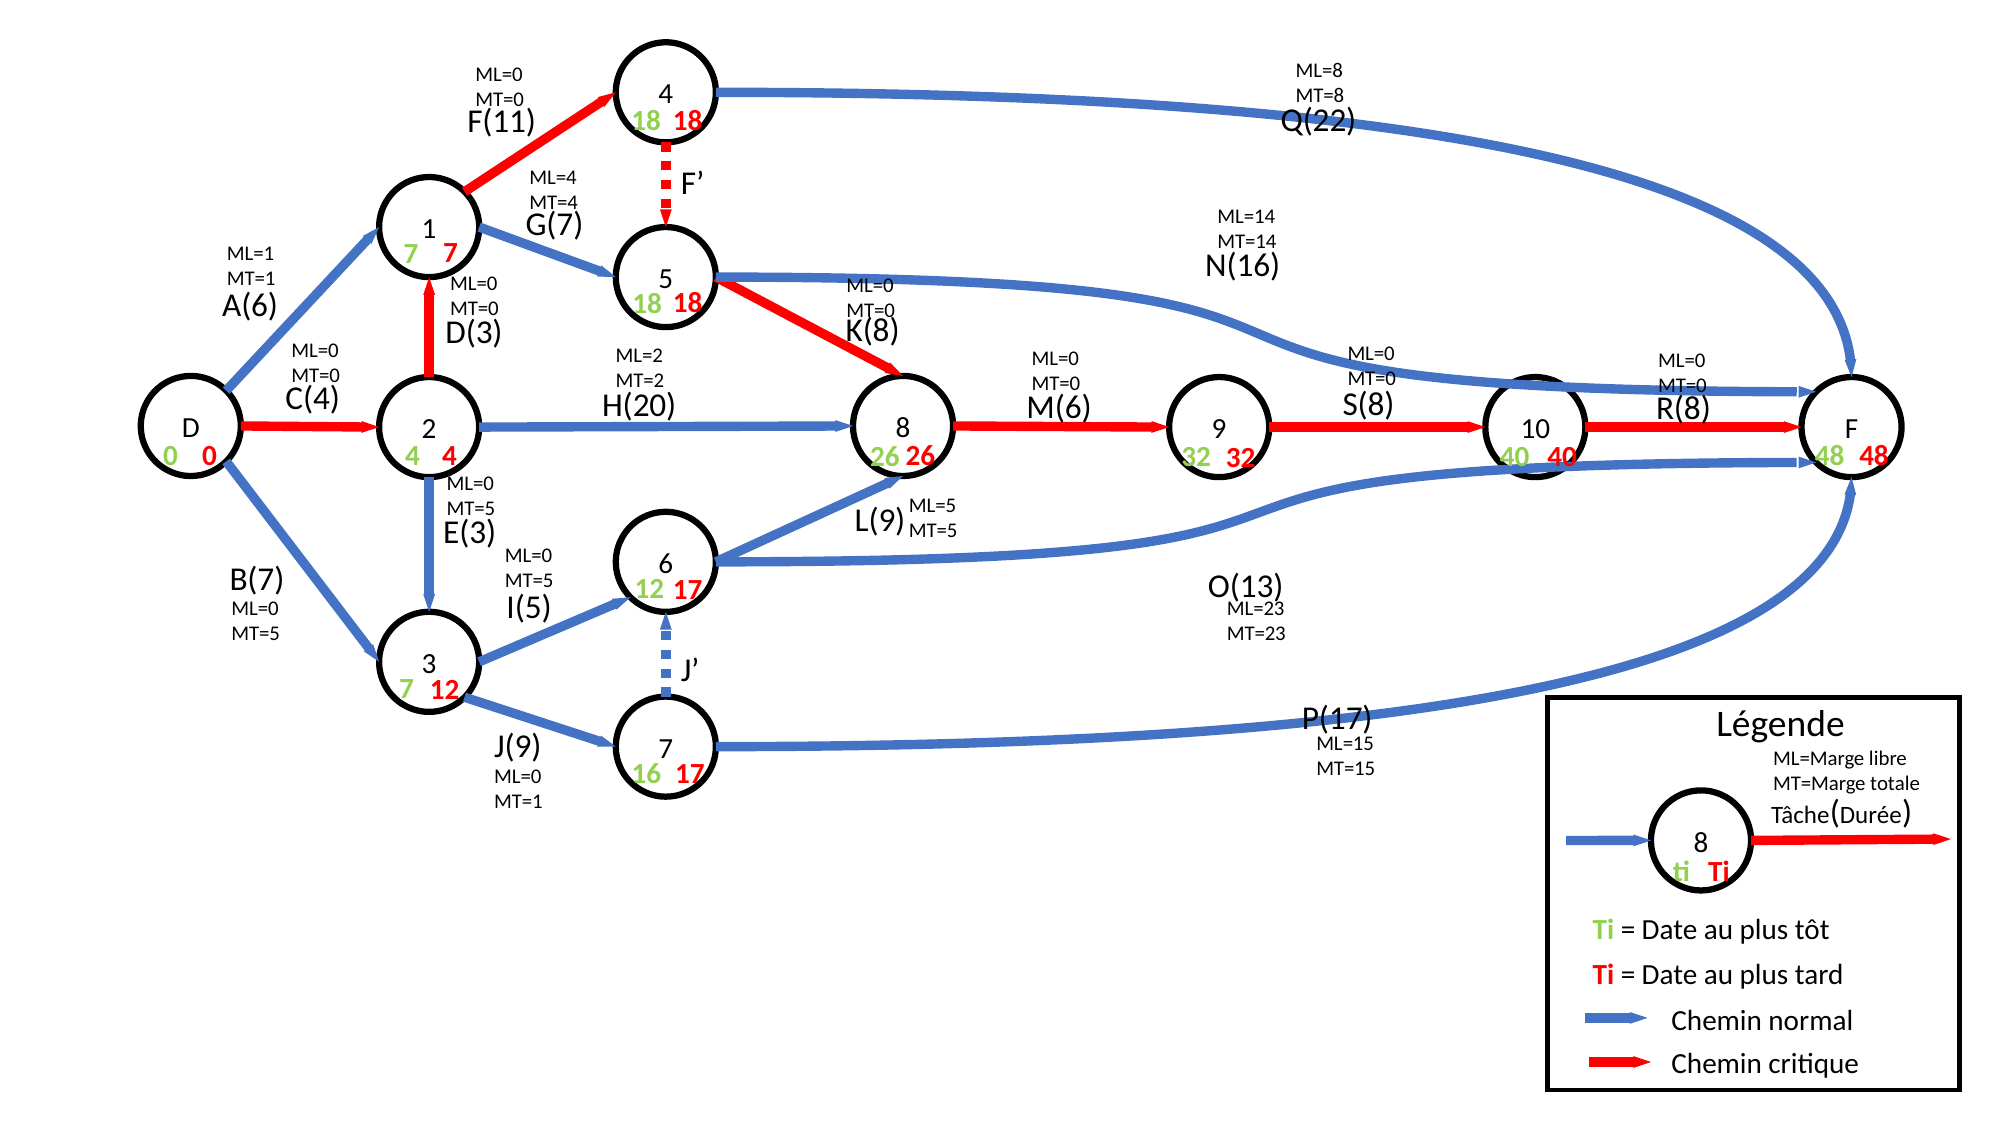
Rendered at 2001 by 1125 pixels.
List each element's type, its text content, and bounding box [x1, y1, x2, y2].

text_box ML=0 MT=5 [216, 587, 342, 653]
text_box Q(22) [1265, 90, 1404, 146]
text_box 26 [890, 428, 975, 479]
text_box O(13) [1192, 556, 1404, 612]
text_box ML=0 MT=0 [1643, 338, 1769, 405]
text_box 32 [1166, 429, 1229, 481]
text_box D [186, 420, 195, 428]
text_box ML=15 MT=15 [1301, 721, 1427, 788]
text_box ML=0 MT=0 [276, 329, 402, 396]
text_box 12 [619, 561, 688, 612]
text_box E(3) [428, 502, 526, 559]
text_box G(7) [510, 194, 608, 251]
text_box 26 [854, 429, 933, 481]
text_box 48 [1799, 428, 1844, 479]
text_box 32 [1210, 430, 1288, 482]
text_box Ti [1693, 844, 1752, 895]
text_box 7 [615, 696, 716, 751]
text_box D [140, 375, 241, 460]
text_box 17 [660, 747, 730, 798]
text_box [1944, 697, 1959, 782]
text_box 18 [616, 93, 657, 145]
text_box 40 [1532, 429, 1604, 481]
text_box 18 [657, 93, 739, 145]
text_box Chemin critique [1656, 1037, 1934, 1088]
text_box 9 [1169, 377, 1269, 430]
text_box Légende [1701, 690, 1948, 752]
text_box 9 [1215, 421, 1222, 428]
text_box 2 [379, 377, 479, 460]
text_box 10 [1538, 421, 1547, 429]
text_box 1 [379, 177, 480, 259]
text_box I(5) [491, 600, 589, 634]
text_box 4 [427, 428, 467, 479]
text_box 12 [414, 662, 482, 713]
text_box 8 [899, 419, 906, 426]
text_box 3 [379, 611, 479, 684]
text_box 8 [1697, 834, 1704, 841]
text_box Ti = Date au plus tard [1577, 948, 1911, 999]
text_box 8 [853, 375, 953, 436]
text_box Ti = Date au plus tôt [1577, 902, 1907, 948]
text_box ML=0 MT=0 [1016, 337, 1142, 403]
text_box A(6) [207, 275, 305, 331]
text_box 0 [148, 428, 187, 480]
text_box R(8) [1640, 378, 1739, 435]
text_box ti [1657, 844, 1693, 895]
text_box ML=Marge libre MT=Marge totale [1758, 737, 1944, 803]
text_box D(3) [430, 302, 528, 358]
text_box 6 [615, 511, 716, 580]
text_box ML=23 MT=23 [1211, 587, 1337, 653]
text_box 18 [657, 276, 724, 327]
text_box 8 [1651, 790, 1751, 865]
text_box F(11) [452, 91, 576, 148]
text_box J(9) [479, 716, 577, 754]
text_box K(8) [830, 301, 929, 357]
text_box F’ [665, 153, 764, 210]
text_box 4 [390, 428, 430, 480]
text_box ML=4 MT=4 [514, 156, 640, 222]
text_box 0 [187, 428, 226, 480]
text_box 7 [388, 227, 428, 278]
text_box ML=5 MT=5 [893, 484, 1019, 550]
text_box S(8) [1327, 374, 1425, 430]
text_box ML=8 MT=8 [1280, 49, 1406, 116]
text_box 4 [615, 42, 716, 93]
text_box ML=0 MT=0 [831, 263, 957, 330]
text_box ML=0 MT=0 [435, 262, 561, 328]
text_box 10 [1485, 389, 1586, 429]
text_box C(4) [270, 368, 368, 425]
text_box [1547, 697, 1959, 1090]
text_box 16 [616, 747, 660, 798]
text_box 48 [1844, 428, 1911, 480]
text_box 10 [1521, 377, 1555, 381]
text_box ML=0 MT=5 [489, 534, 615, 600]
text_box ML=0 MT=1 [479, 754, 605, 821]
text_box ML=0 MT=5 [431, 462, 557, 528]
text_box ML=0 MT=0 [1332, 332, 1458, 399]
text_box P(17) [1286, 689, 1525, 745]
text_box 18 [617, 277, 685, 328]
text_box 7 [428, 226, 468, 277]
text_box B(7) [214, 549, 312, 606]
text_box M(6) [1011, 377, 1109, 434]
text_box H(20) [587, 375, 710, 432]
text_box J’ [665, 640, 764, 696]
text_box ML=14 MT=14 [1202, 195, 1328, 261]
text_box ML=2 MT=2 [600, 334, 726, 400]
text_box 5 [615, 227, 716, 288]
text_box 17 [657, 562, 730, 614]
text_box N(16) [1190, 235, 1328, 291]
text_box 7 [384, 661, 423, 713]
text_box ML=1 MT=1 [211, 232, 337, 299]
text_box 40 [1484, 429, 1532, 481]
text_box L(9) [839, 490, 893, 547]
text_box ML=0 MT=0 [460, 52, 586, 119]
text_box Chemin normal [1656, 993, 1934, 1037]
text_box F [1801, 377, 1902, 428]
text_box Tâche(Durée) [1756, 782, 1970, 838]
